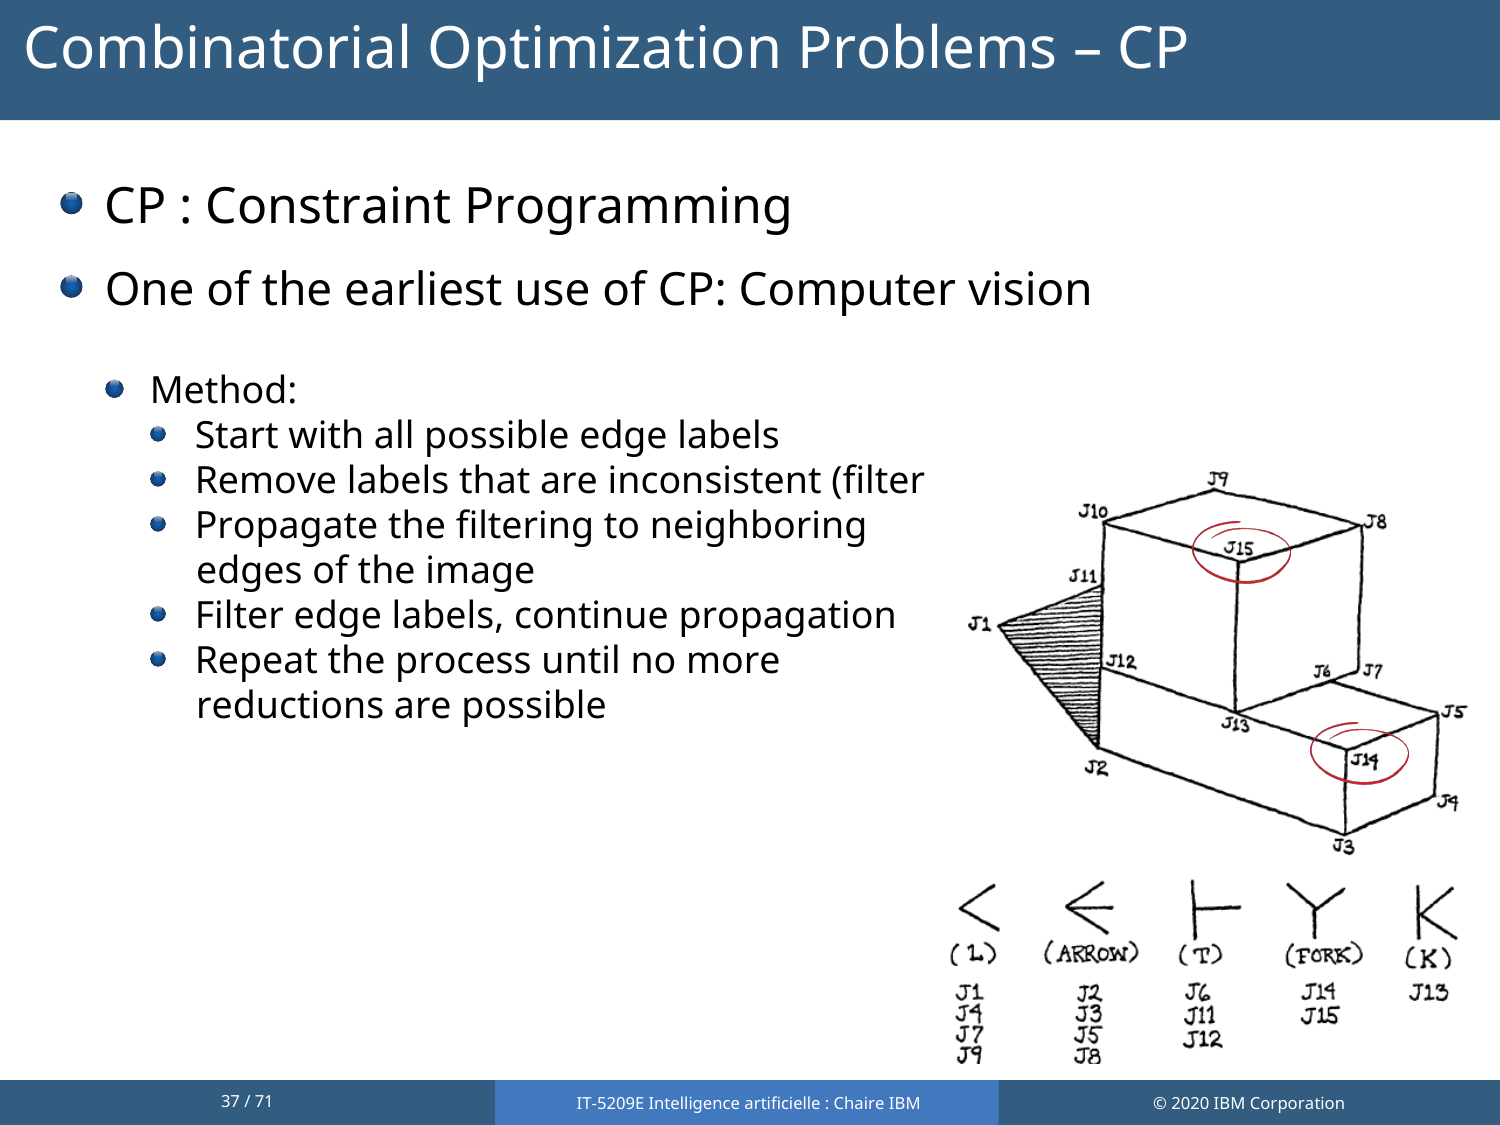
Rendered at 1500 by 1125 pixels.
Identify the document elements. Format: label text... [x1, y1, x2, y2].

title Combinatorial Optimization Problems – CP [0, 0, 1500, 121]
list CP : Constraint Programming One of the earliest use of CP: Computer vision Method: Start with all possible edge labels Remove labels that are inconsistent (filter) Propagate the filtering to neighboring edges of the image Filter edge labels, continue propagation Repeat the process until no more reductions are possible [45, 165, 1441, 1036]
picture [925, 456, 1475, 1065]
